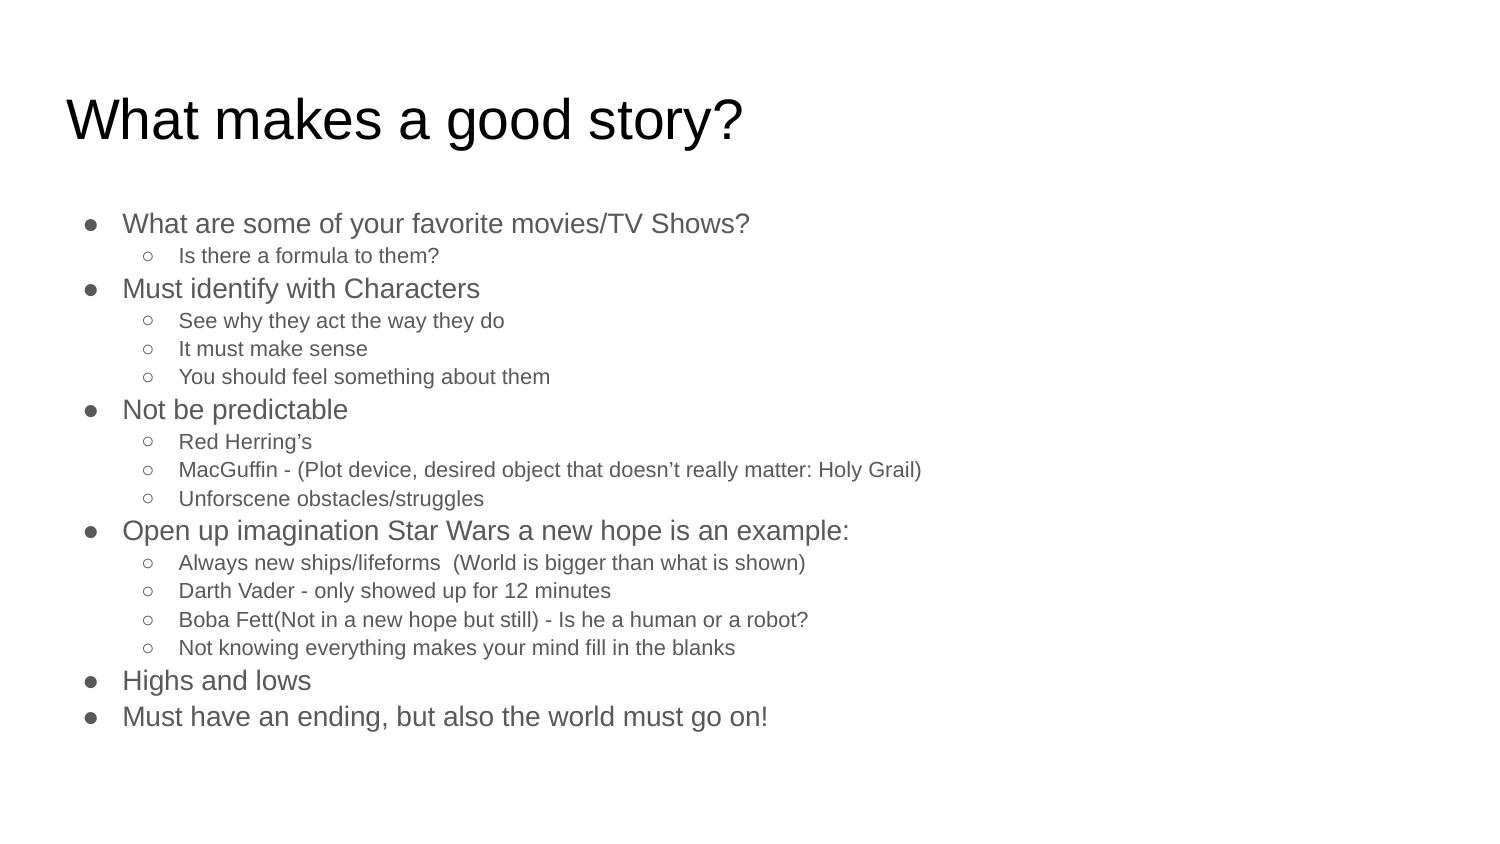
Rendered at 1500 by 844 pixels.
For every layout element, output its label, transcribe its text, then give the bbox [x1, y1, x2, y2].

title What makes a good story? [51, 72, 1449, 167]
list What are some of your favorite movies/TV Shows? Is there a formula to them? Must identify with Characters See why they act the way they do It must make sense You should feel something about them Not be predictable Red Herring’s MacGuffin - (Plot device, desired object that doesn’t really matter: Holy Grail) Unforscene obstacles/struggles Open up imagination Star Wars a new hope is an example: Always new ships/lifeforms (World is bigger than what is shown) Darth Vader - only showed up for 12 minutes Boba Fett(Not in a new hope but still) - Is he a human or a robot? Not knowing everything makes your mind fill in the blanks Highs and lows Must have an ending, but also the world must go on! [51, 189, 1449, 750]
